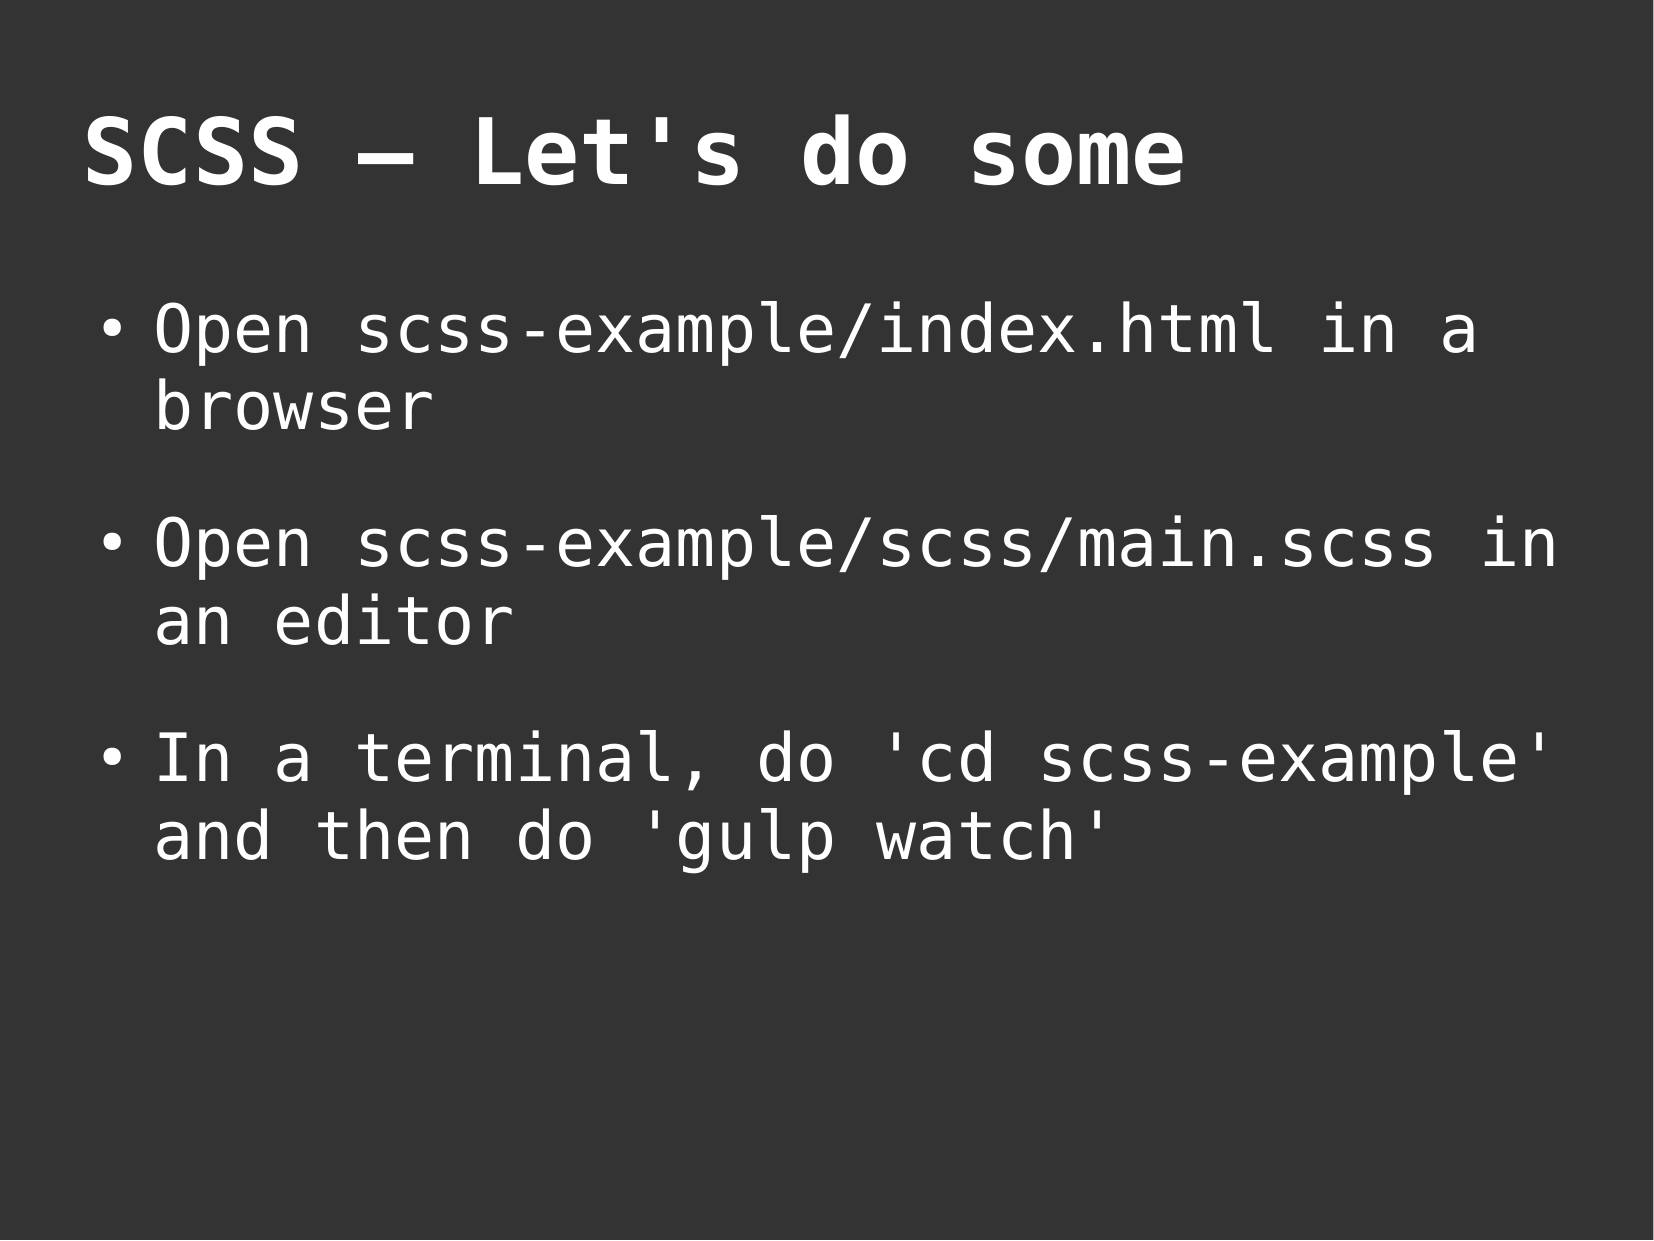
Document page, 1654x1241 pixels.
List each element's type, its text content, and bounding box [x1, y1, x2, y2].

list Open scss-example/index.html in a browser Open scss-example/scss/main.scss in an editor In a terminal, do 'cd scss-example' and then do 'gulp watch' [82, 290, 1571, 1182]
title SCSS – Let's do some [82, 49, 1571, 257]
